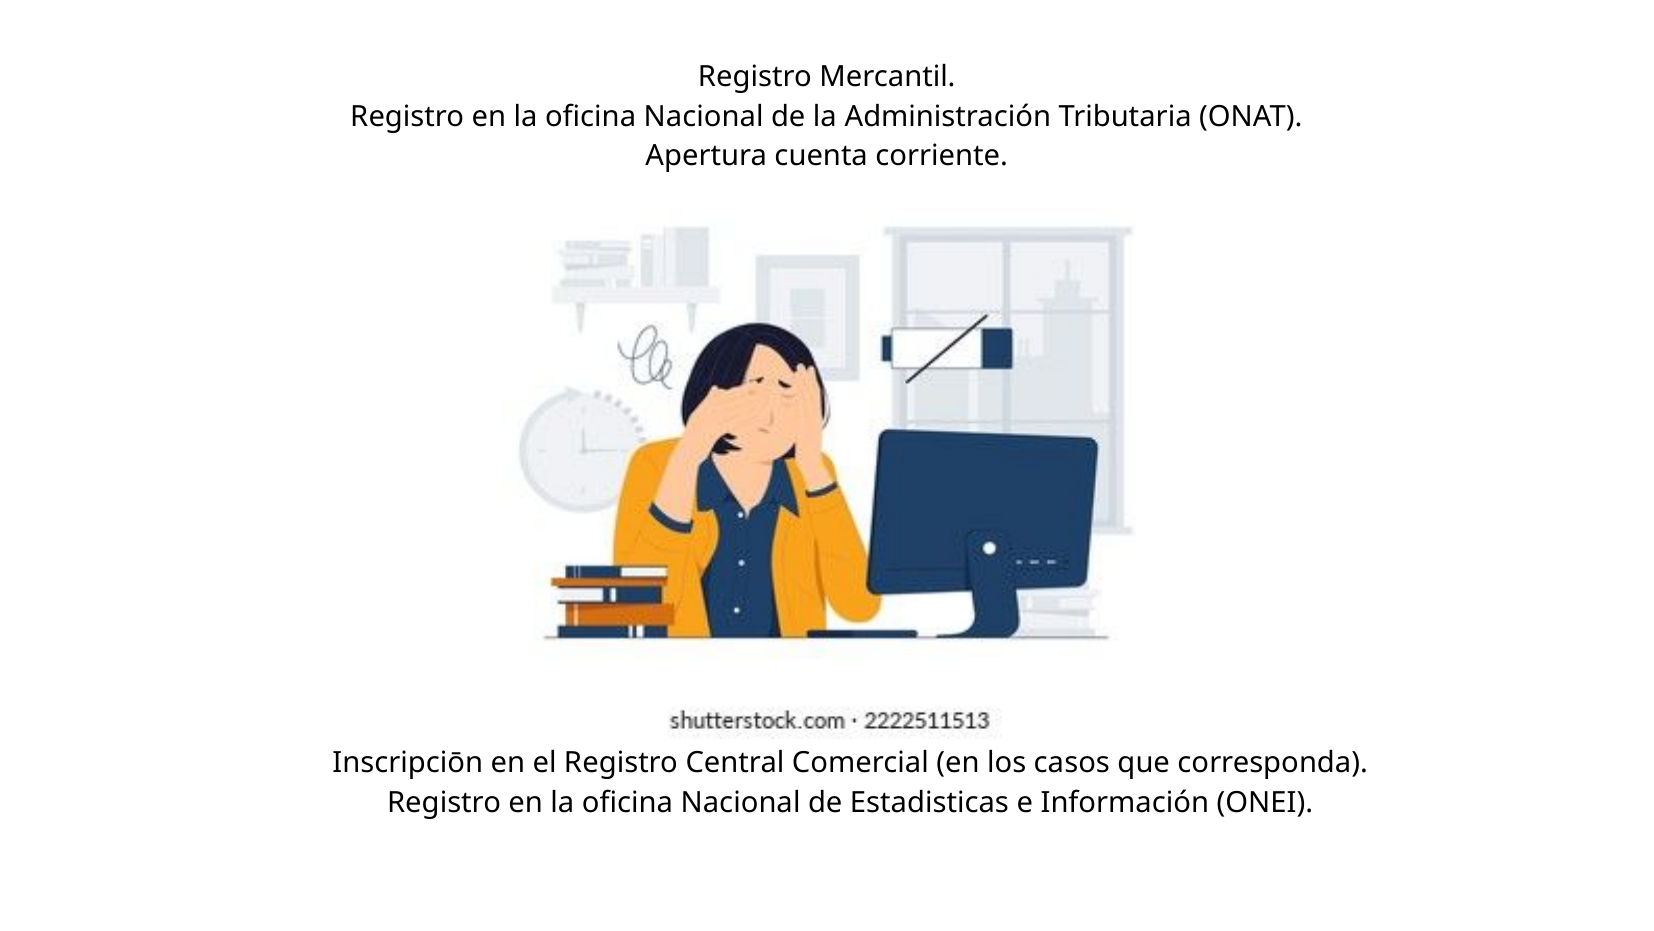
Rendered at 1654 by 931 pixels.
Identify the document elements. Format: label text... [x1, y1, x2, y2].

title Registro Mercantil. Registro en la oficina Nacional de la Administración Tributaria (ONAT). Apertura cuenta corriente. [82, 37, 1571, 193]
picture [468, 177, 1192, 739]
subtitle Inscripciōn en el Registro Central Comercial (en los casos que corresponda). Registro en la oficina Nacional de Estadisticas e Información (ONEI). [106, 649, 1595, 913]
